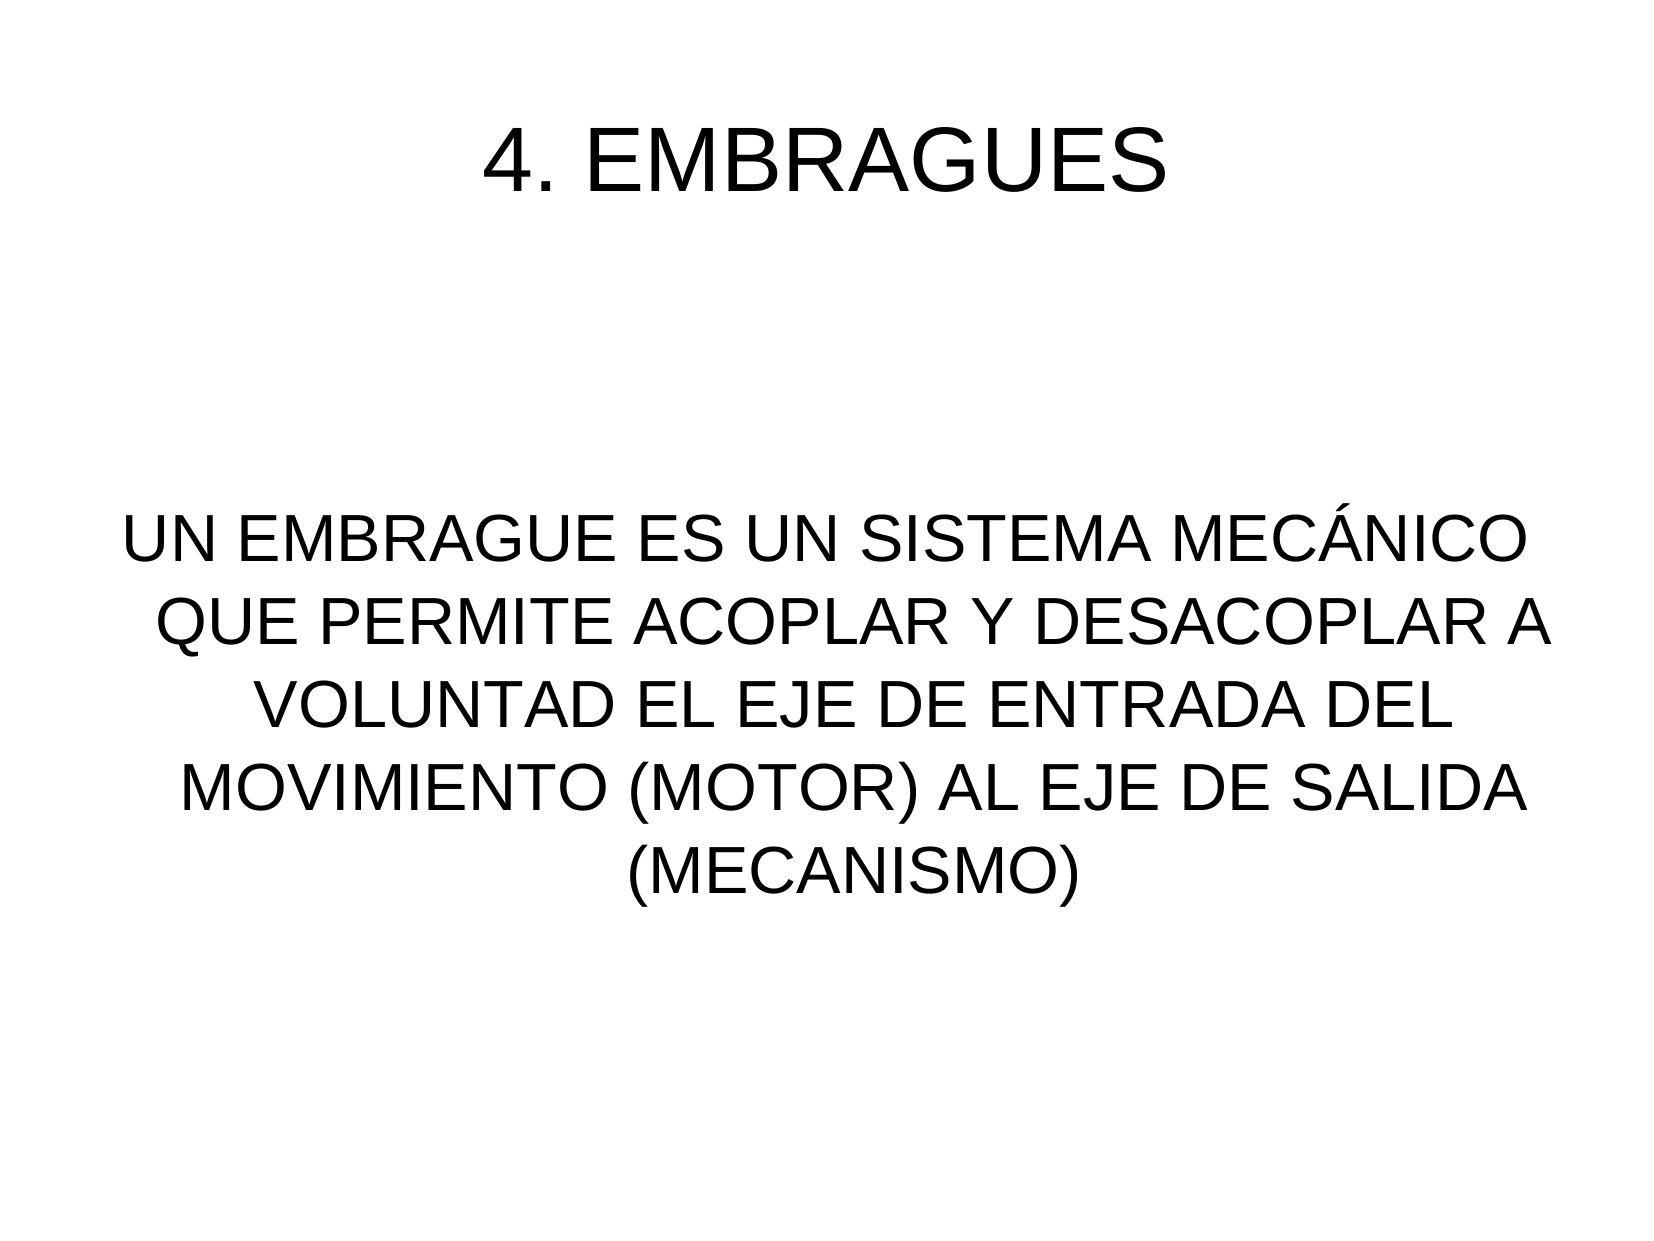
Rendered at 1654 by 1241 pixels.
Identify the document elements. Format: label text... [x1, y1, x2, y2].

title 4. EMBRAGUES [82, 38, 1571, 268]
subtitle UN EMBRAGUE ES UN SISTEMA MECÁNICO QUE PERMITE ACOPLAR Y DESACOPLAR A VOLUNTAD EL EJE DE ENTRADA DEL MOVIMIENTO (MOTOR) AL EJE DE SALIDA (MECANISMO) [82, 290, 1571, 1109]
